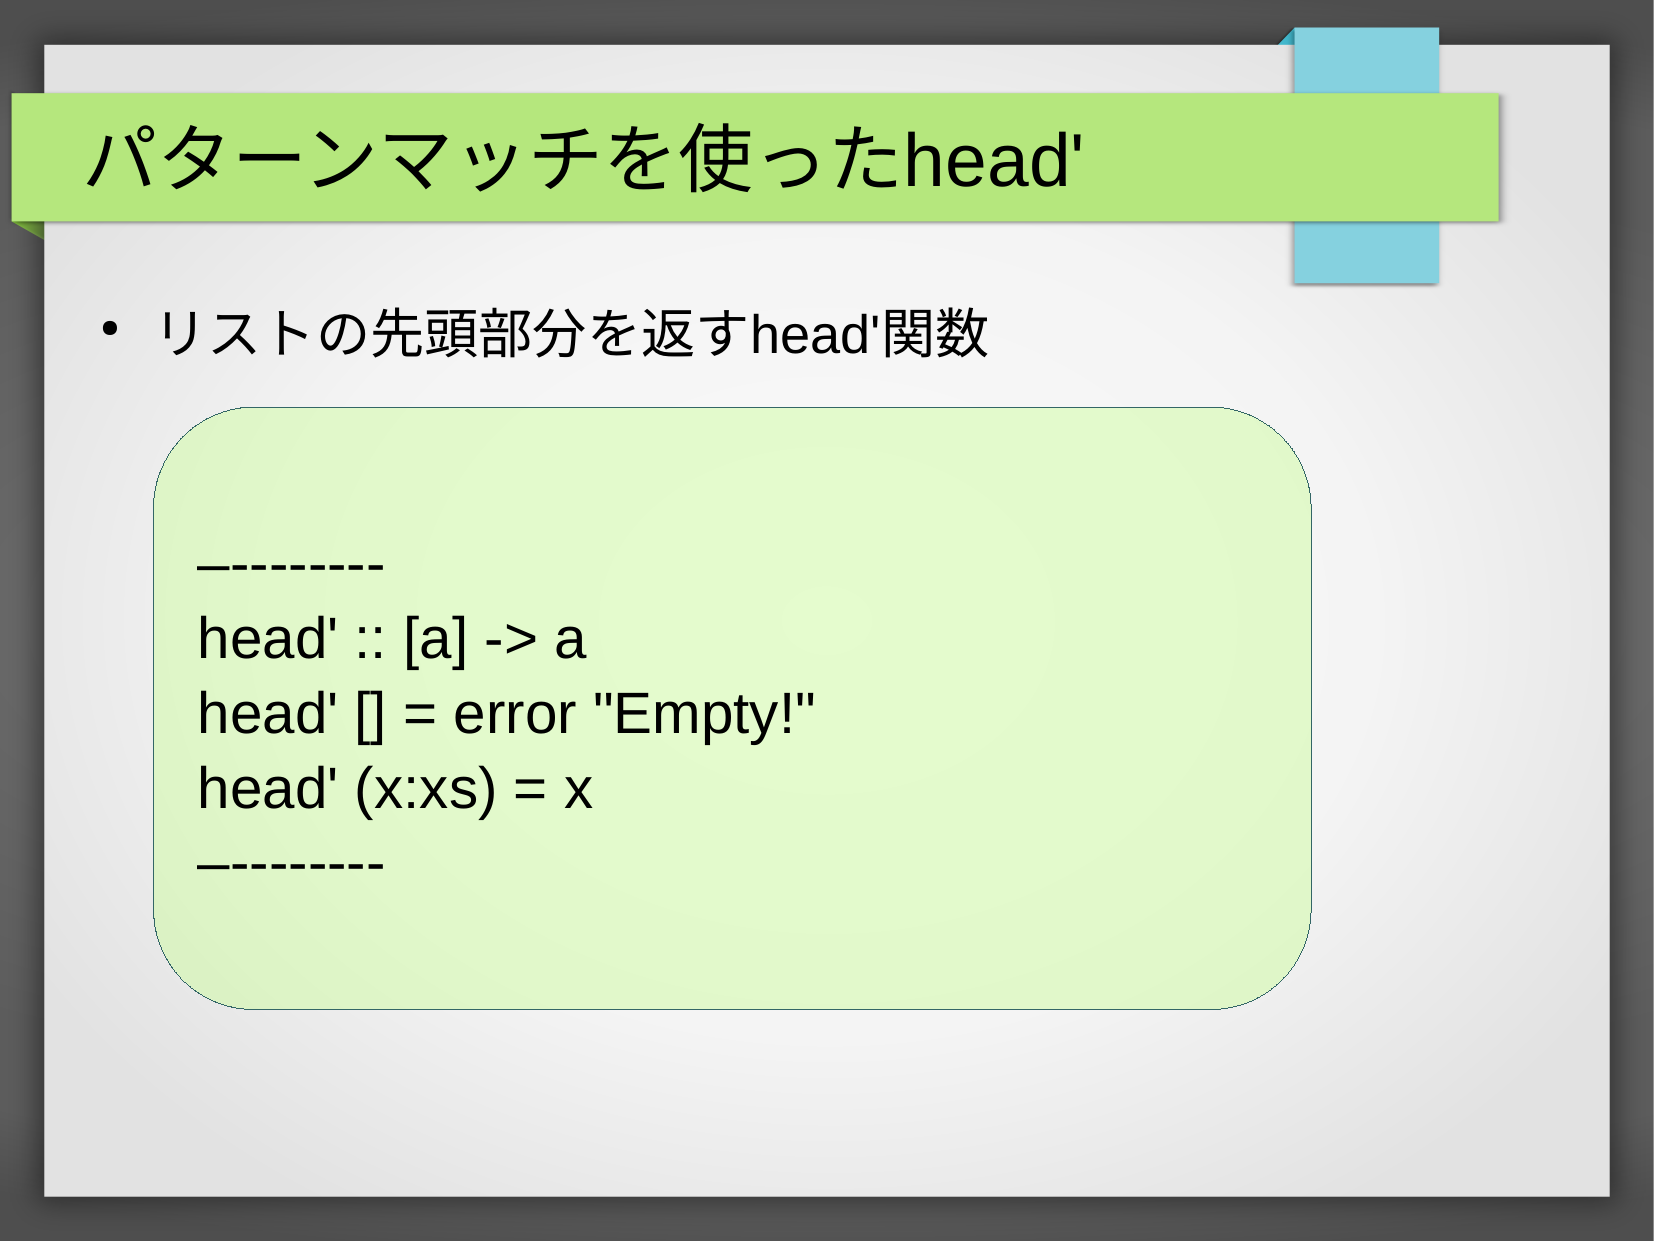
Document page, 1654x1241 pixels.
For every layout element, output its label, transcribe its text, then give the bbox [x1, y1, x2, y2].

text_box –-------- head' :: [a] -> a head' [] = error "Empty!" head' (x:xs) = x –-------- [153, 407, 1312, 1010]
title パターンマッチを使ったhead' [82, 94, 1264, 213]
list リストの先頭部分を返すhead'関数 [82, 290, 1571, 1010]
picture [0, 0, 1654, 1241]
